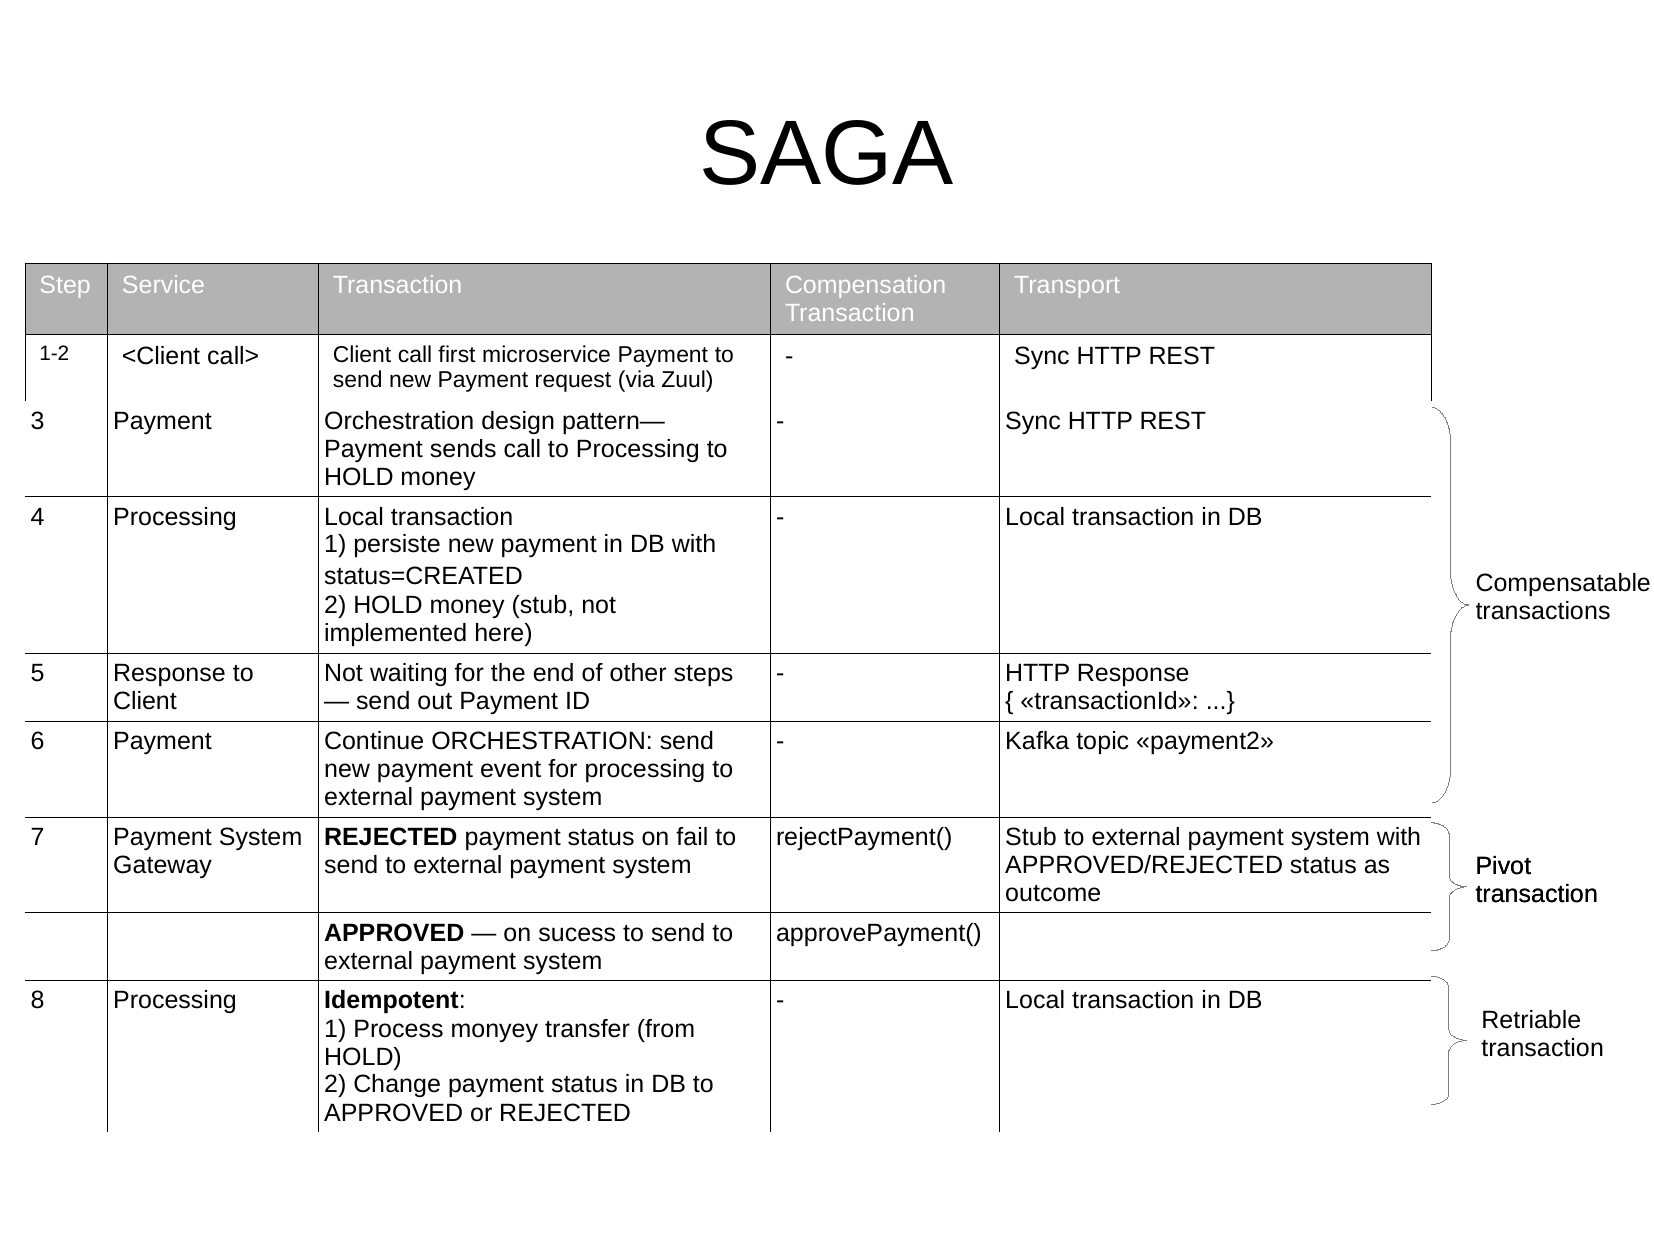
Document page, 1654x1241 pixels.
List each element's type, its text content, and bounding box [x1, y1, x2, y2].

table_cell Local transaction in DB [1000, 497, 1431, 653]
title SAGA [82, 49, 1571, 257]
table_cell [108, 913, 318, 980]
table_cell Orchestration design pattern— Payment sends call to Processing to HOLD money [319, 401, 770, 496]
table_cell Client call first microservice Payment to send new Payment request (via Zuul) [319, 335, 770, 401]
table_cell <Client call> [108, 335, 318, 401]
table_cell Kafka topic «payment2» [1000, 722, 1431, 817]
table_cell 6 [25, 722, 107, 817]
table_cell - [771, 335, 999, 401]
table_cell Payment System Gateway [108, 818, 318, 912]
table_cell Sync HTTP REST [1000, 401, 1431, 496]
text_box Retriable transaction [1466, 998, 1654, 1081]
table_cell 7 [25, 818, 107, 912]
table_cell Response to Client [108, 654, 318, 721]
table_cell approvePayment() [771, 913, 999, 980]
table_cell Processing [108, 497, 318, 653]
table_cell 5 [25, 654, 107, 721]
table_cell Continue ORCHESTRATION: send new payment event for processing to external payment system [319, 722, 770, 817]
table_cell 4 [25, 497, 107, 653]
table_cell 3 [25, 401, 107, 496]
table_cell [1000, 913, 1431, 980]
table_cell Processing [108, 981, 318, 1132]
table_cell 1-2 [26, 335, 107, 401]
table_cell - [771, 497, 999, 653]
table_cell [25, 913, 107, 980]
table_header Compensation Transaction [771, 264, 999, 334]
table_cell HTTP Response { «transactionId»: ...} [1000, 654, 1431, 721]
table_cell - [771, 981, 999, 1132]
table_cell - [771, 722, 999, 817]
table_cell REJECTED payment status on fail to send to external payment system [319, 818, 770, 912]
table_cell APPROVED — on sucess to send to external payment system [319, 913, 770, 980]
text_box Pivot transaction [1460, 844, 1654, 928]
table_header Step [26, 264, 107, 334]
table_header Service [108, 264, 318, 334]
table_cell - [771, 401, 999, 496]
table_cell 8 [25, 981, 107, 1132]
table_cell Stub to external payment system with APPROVED/REJECTED status as outcome [1000, 818, 1431, 912]
table_cell Payment [108, 401, 318, 496]
table_cell Sync HTTP REST [1000, 335, 1431, 401]
table_header Transport [1000, 264, 1431, 334]
table_cell Local transaction 1) persiste new payment in DB with status=CREATED 2) HOLD money (stub, not implemented here) [319, 497, 770, 653]
table_cell Local transaction in DB [1000, 981, 1431, 1132]
table_cell Idempotent: 1) Process monyey transfer (from HOLD) 2) Change payment status in DB to APPROVED or REJECTED [319, 981, 770, 1132]
table_header Transaction [319, 264, 770, 334]
table_cell Payment [108, 722, 318, 817]
table_cell rejectPayment() [771, 818, 999, 912]
text_box Compensatable transactions [1460, 561, 1654, 632]
table_cell Not waiting for the end of other steps — send out Payment ID [319, 654, 770, 721]
table_cell - [771, 654, 999, 721]
